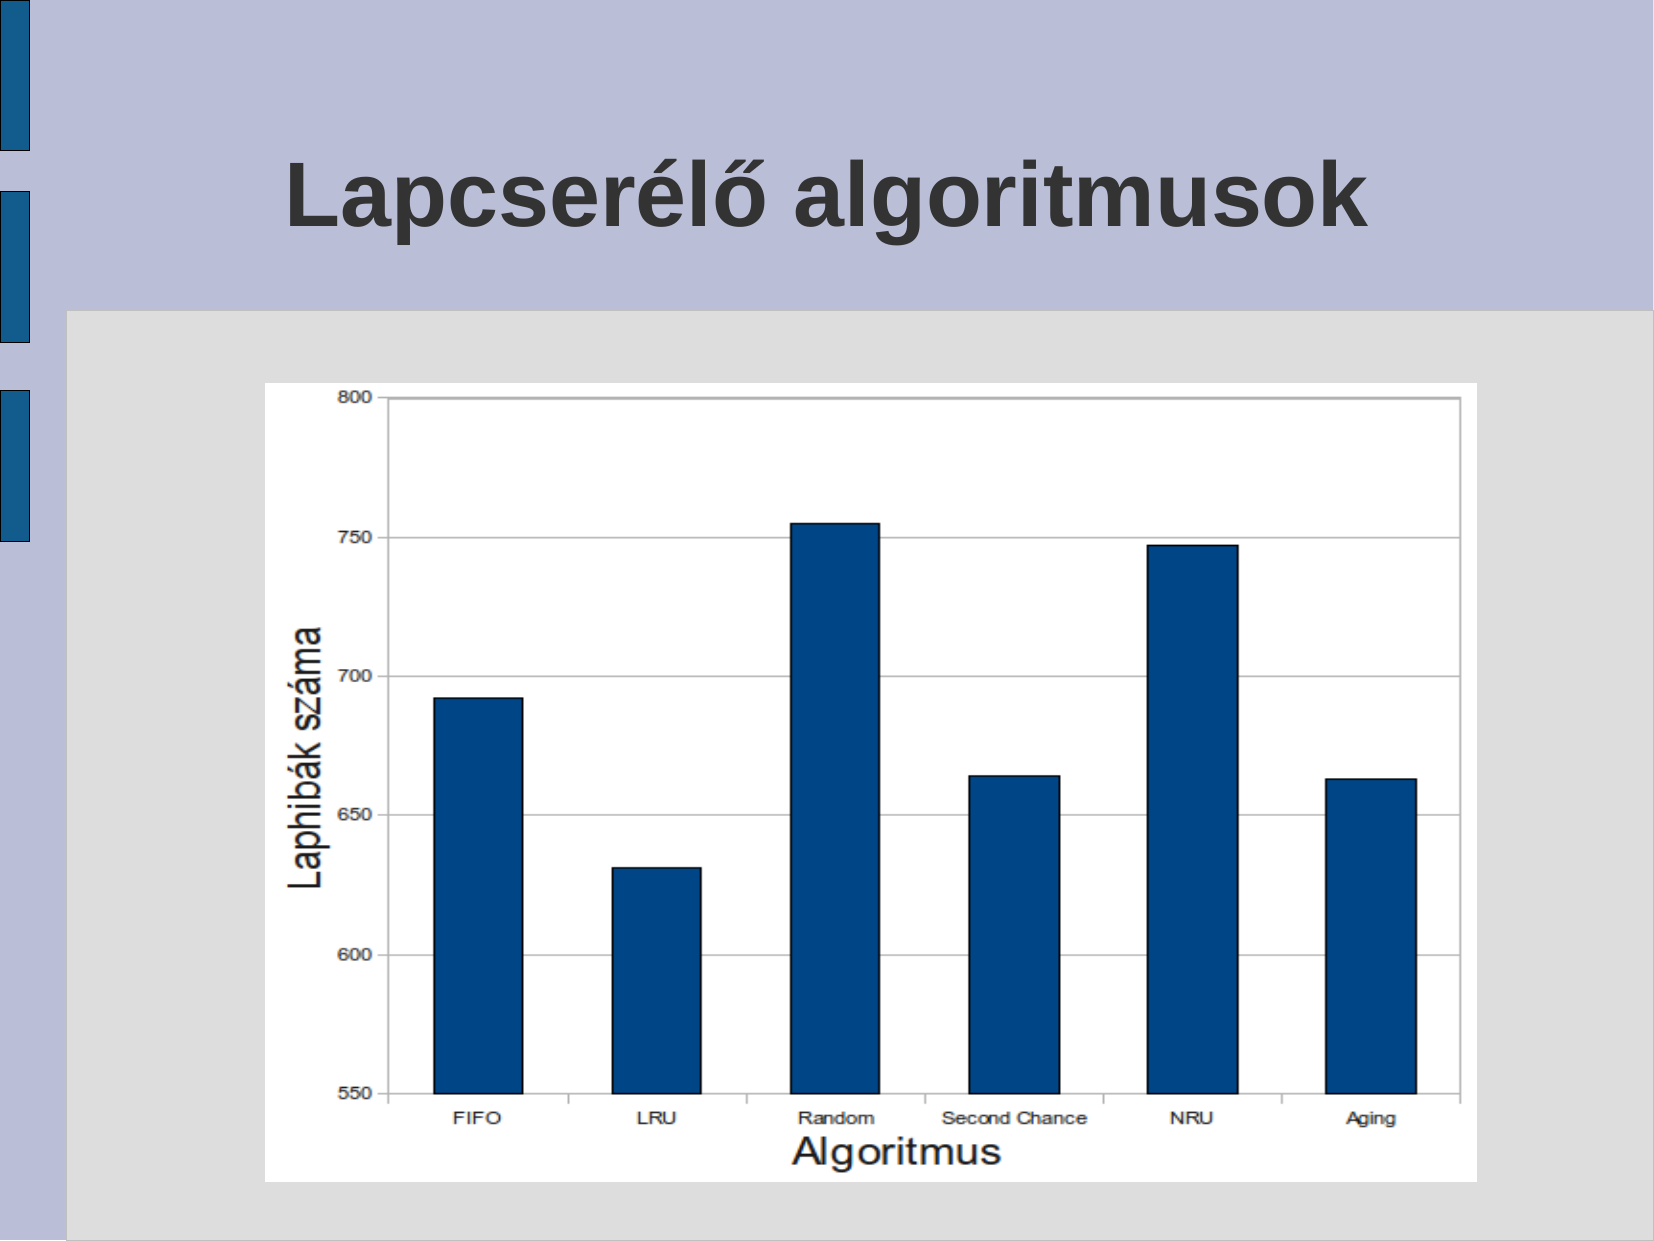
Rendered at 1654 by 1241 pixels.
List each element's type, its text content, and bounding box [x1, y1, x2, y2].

picture [265, 383, 1477, 1182]
title Lapcserélő algoritmusok [121, 98, 1534, 291]
